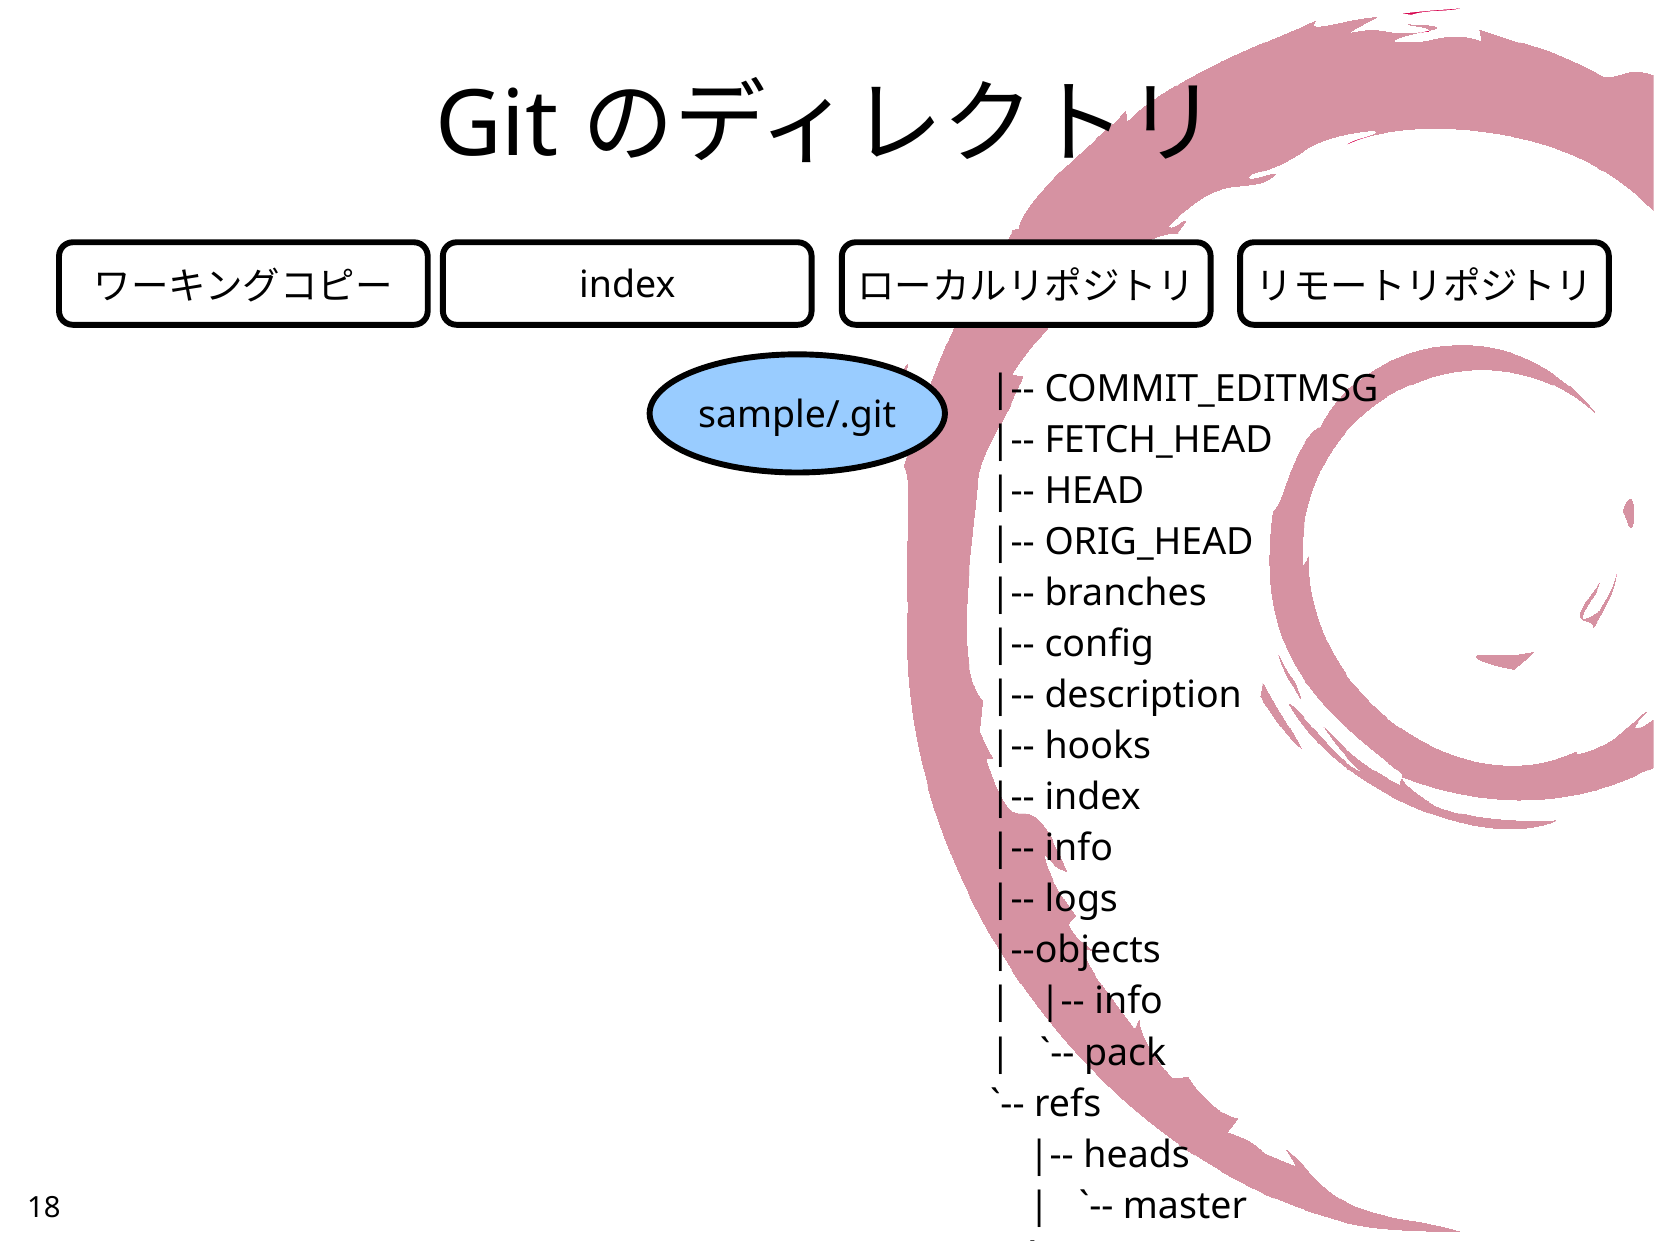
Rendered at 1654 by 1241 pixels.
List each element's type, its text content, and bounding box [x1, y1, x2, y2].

text_box sample/.git [649, 354, 945, 473]
text_box |-- COMMIT_EDITMSG |-- FETCH_HEAD |-- HEAD |-- ORIG_HEAD |-- branches |-- config |-- description |-- hooks |-- index |-- info |-- logs |--objects | |-- info | `-- pack `-- refs |-- heads | `-- master `-- tags [975, 354, 1477, 1238]
title Git のディレクトリ [413, 49, 1240, 257]
text_box ワーキングコピー [58, 242, 428, 325]
text_box ローカルリポジトリ [841, 242, 1211, 325]
text_box リモートリポジトリ [1240, 242, 1609, 325]
picture [886, 0, 1654, 1241]
text_box index [442, 242, 812, 325]
